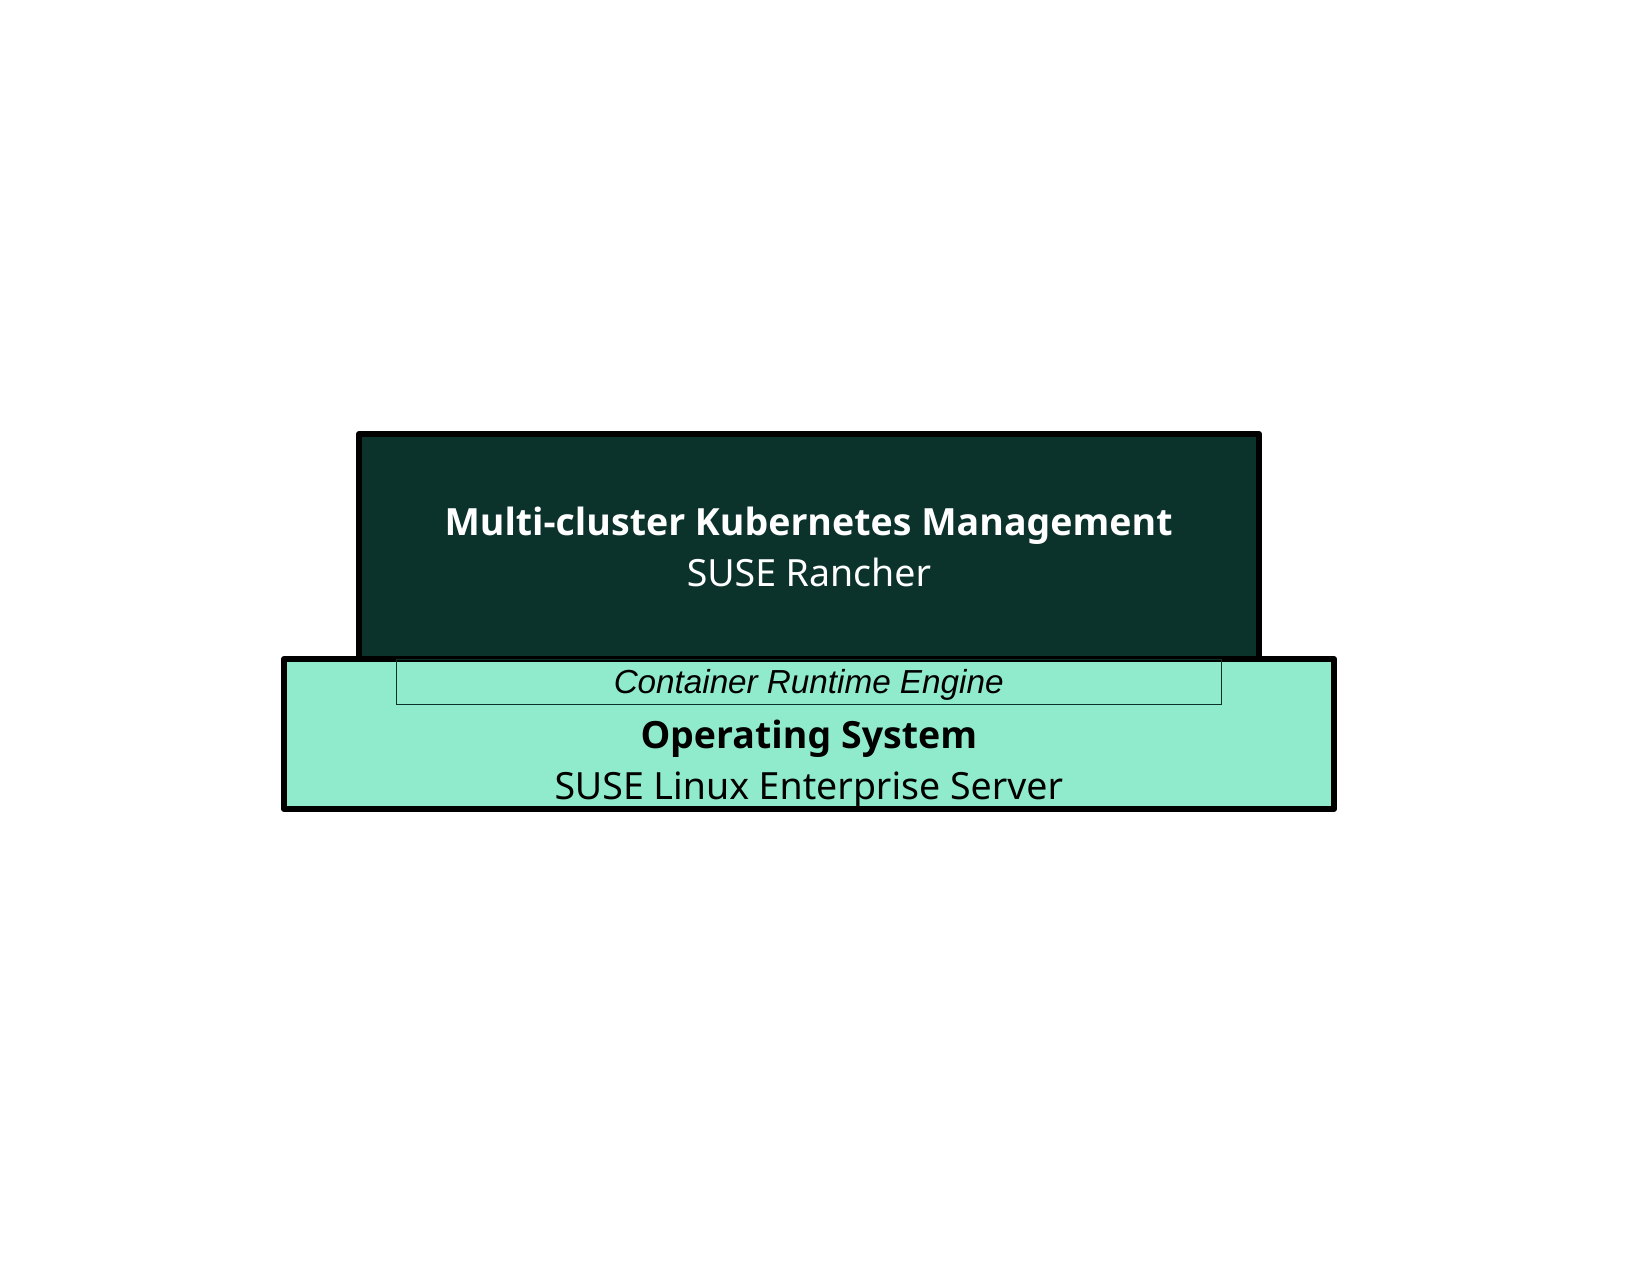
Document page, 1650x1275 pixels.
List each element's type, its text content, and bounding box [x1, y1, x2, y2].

text_box Operating System SUSE Linux Enterprise Server [284, 659, 1335, 810]
text_box Container Runtime Engine [396, 659, 1222, 705]
text_box Multi-cluster Kubernetes Management SUSE Rancher [359, 434, 1260, 660]
